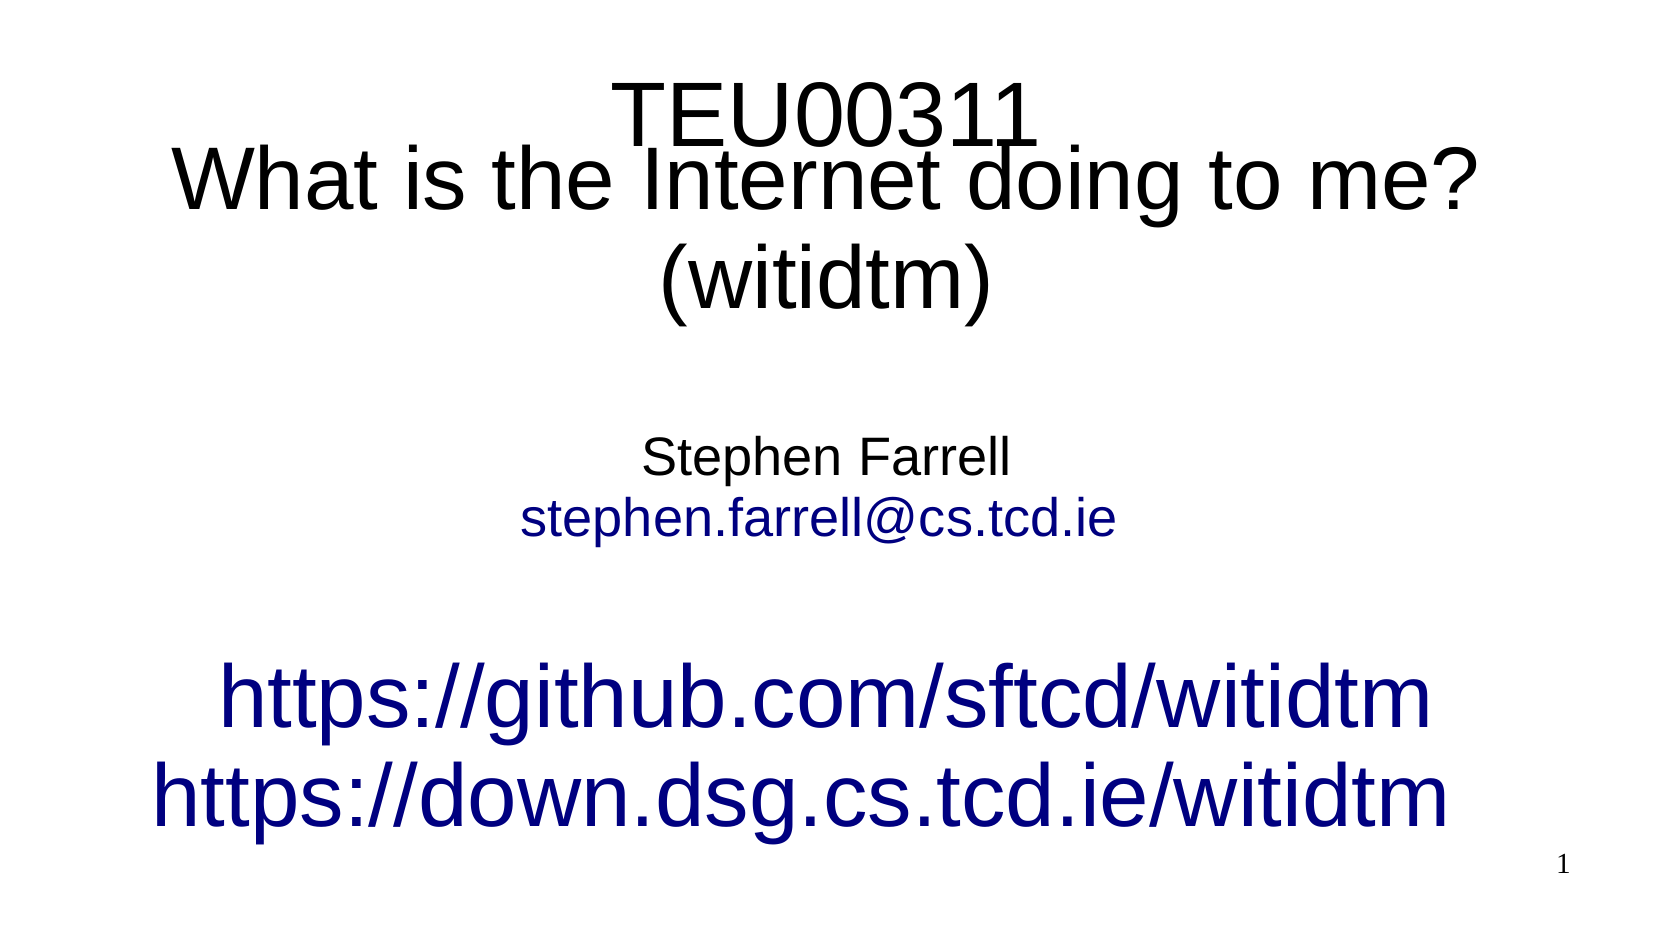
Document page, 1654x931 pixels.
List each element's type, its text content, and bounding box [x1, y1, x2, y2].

subtitle What is the Internet doing to me? (witidtm) Stephen Farrell stephen.farrell@cs.tcd.ie https://github.com/sftcd/witidtm https://down.dsg.cs.tcd.ie/witidtm [82, 128, 1571, 846]
title TEU00311 [82, 37, 1571, 128]
